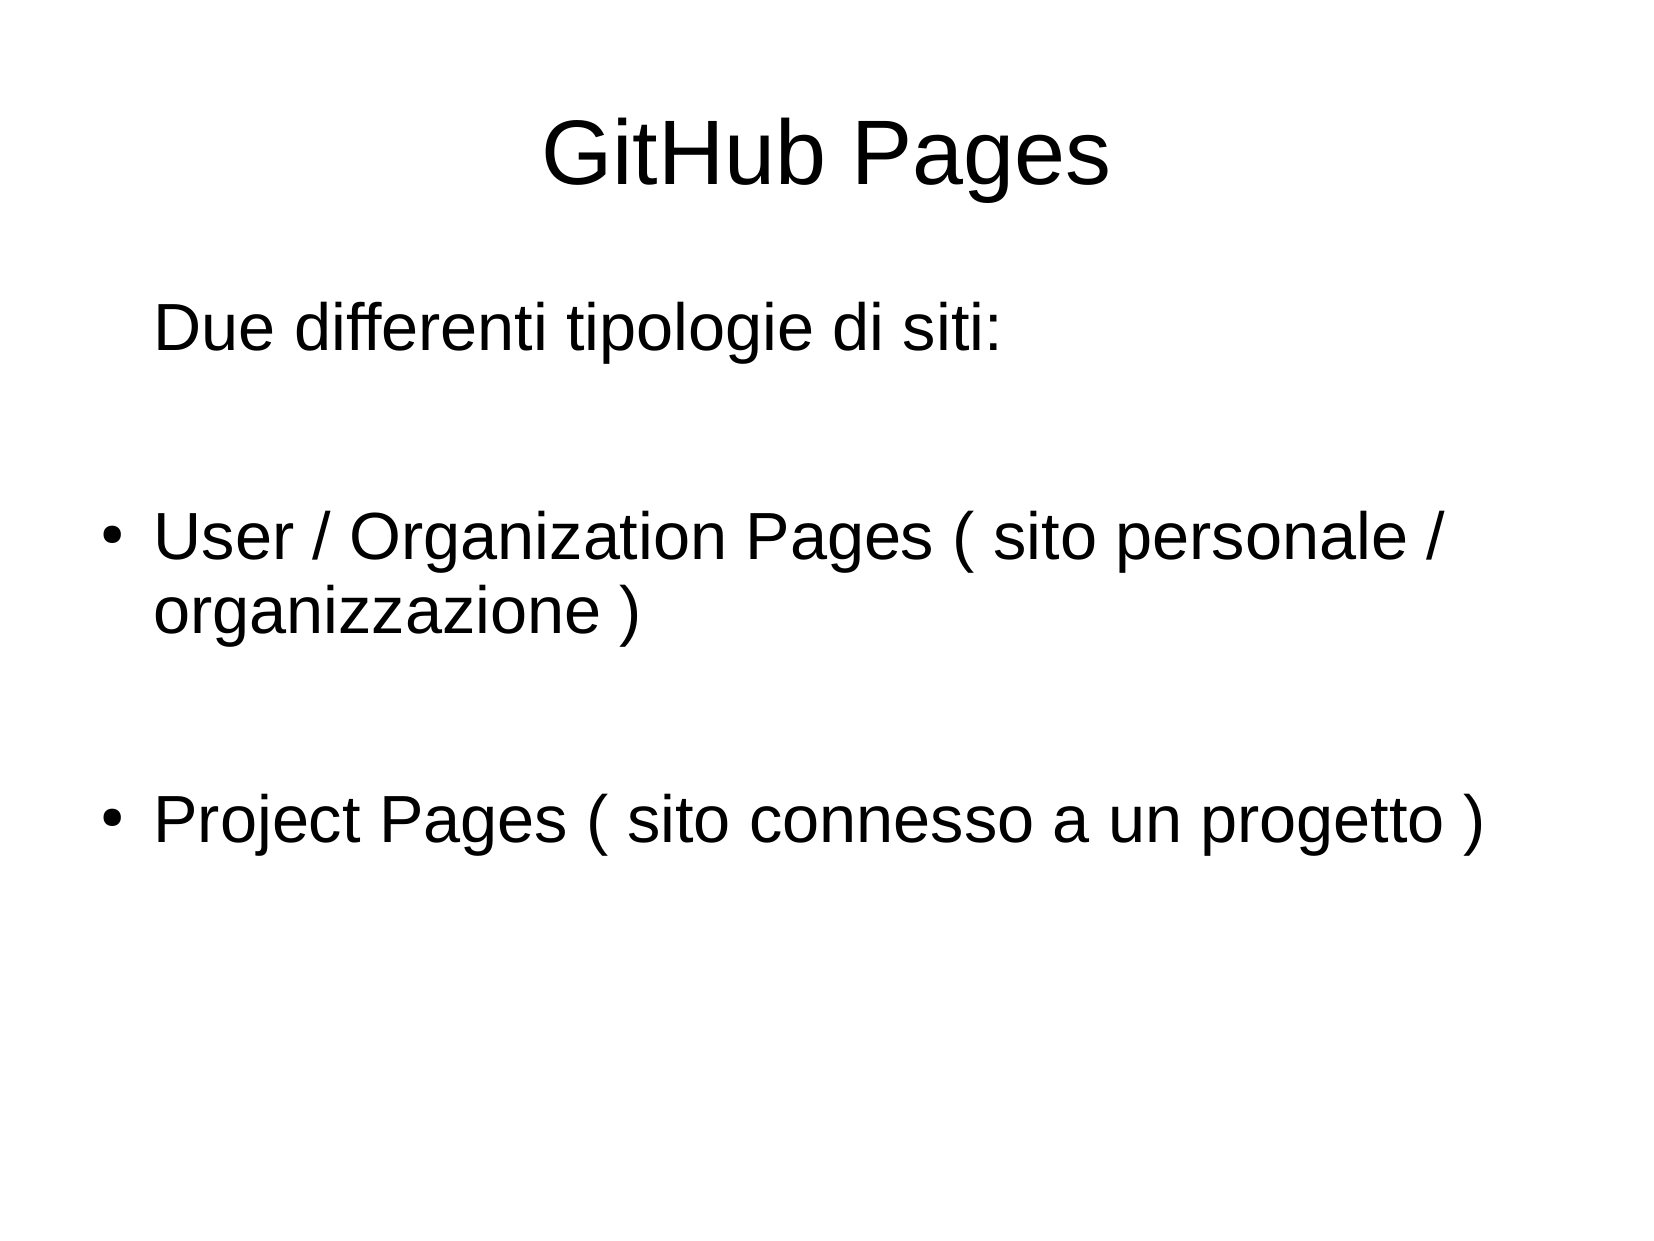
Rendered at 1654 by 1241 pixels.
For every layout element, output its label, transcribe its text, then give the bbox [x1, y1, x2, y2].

list Due differenti tipologie di siti: User / Organization Pages ( sito personale / organizzazione ) Project Pages ( sito connesso a un progetto ) [82, 290, 1571, 1010]
title GitHub Pages [82, 49, 1571, 257]
